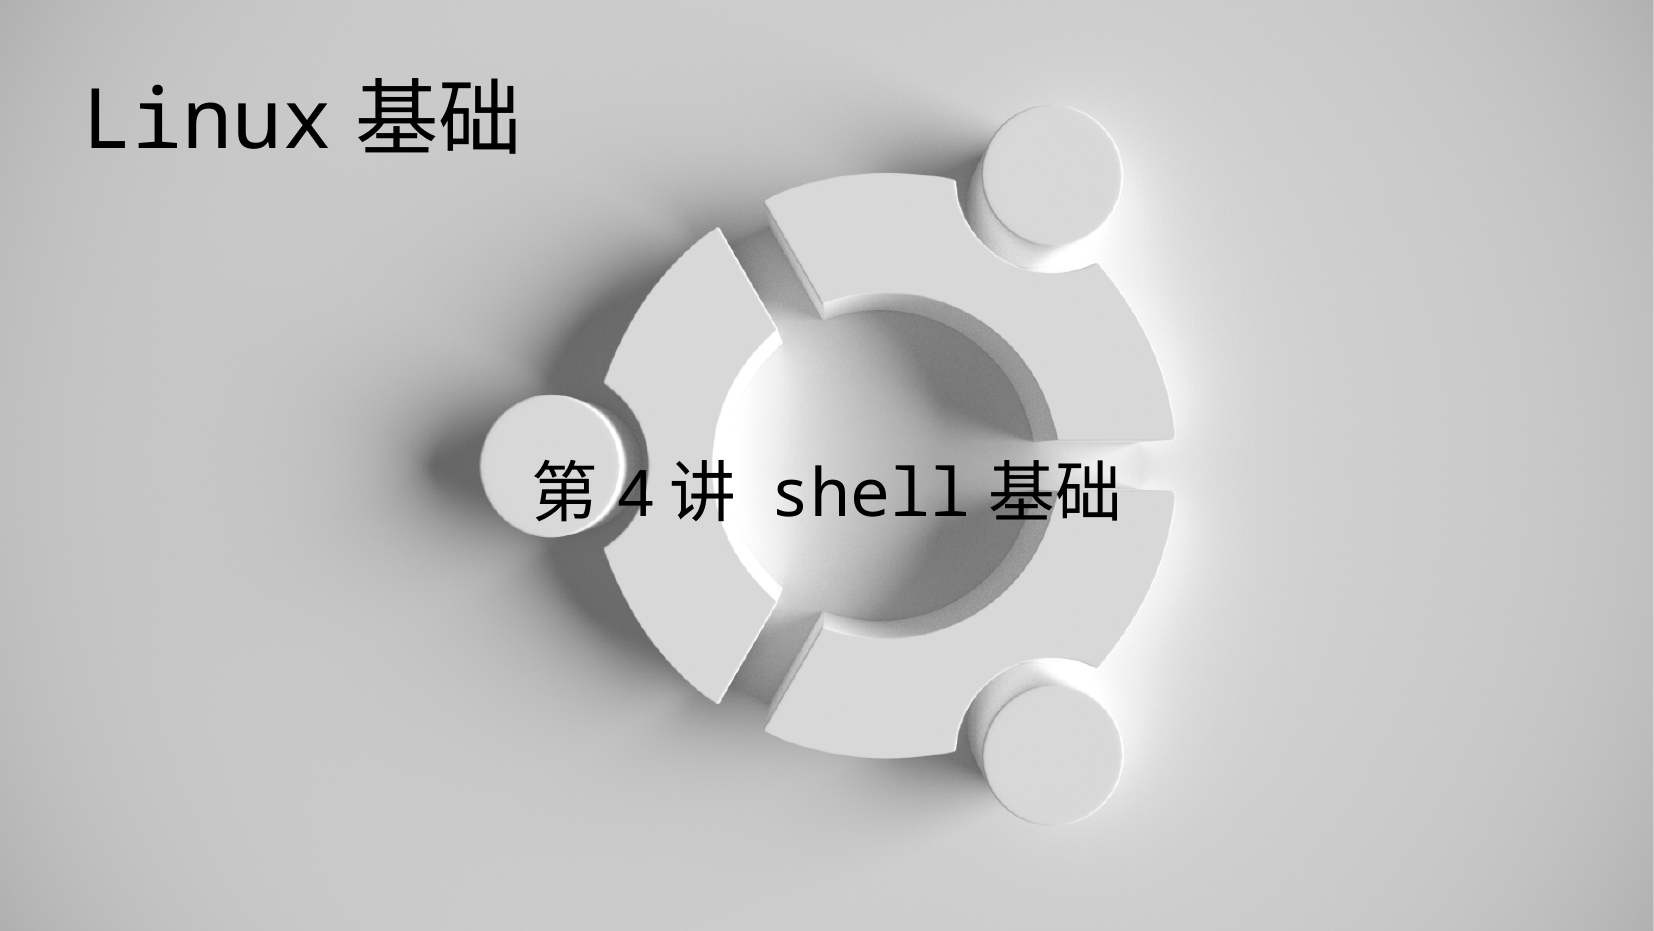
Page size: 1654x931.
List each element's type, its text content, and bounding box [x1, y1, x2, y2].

title Linux基础 [82, 37, 1571, 189]
picture [0, 0, 1654, 931]
subtitle 第4讲 shell基础 [82, 217, 1571, 758]
